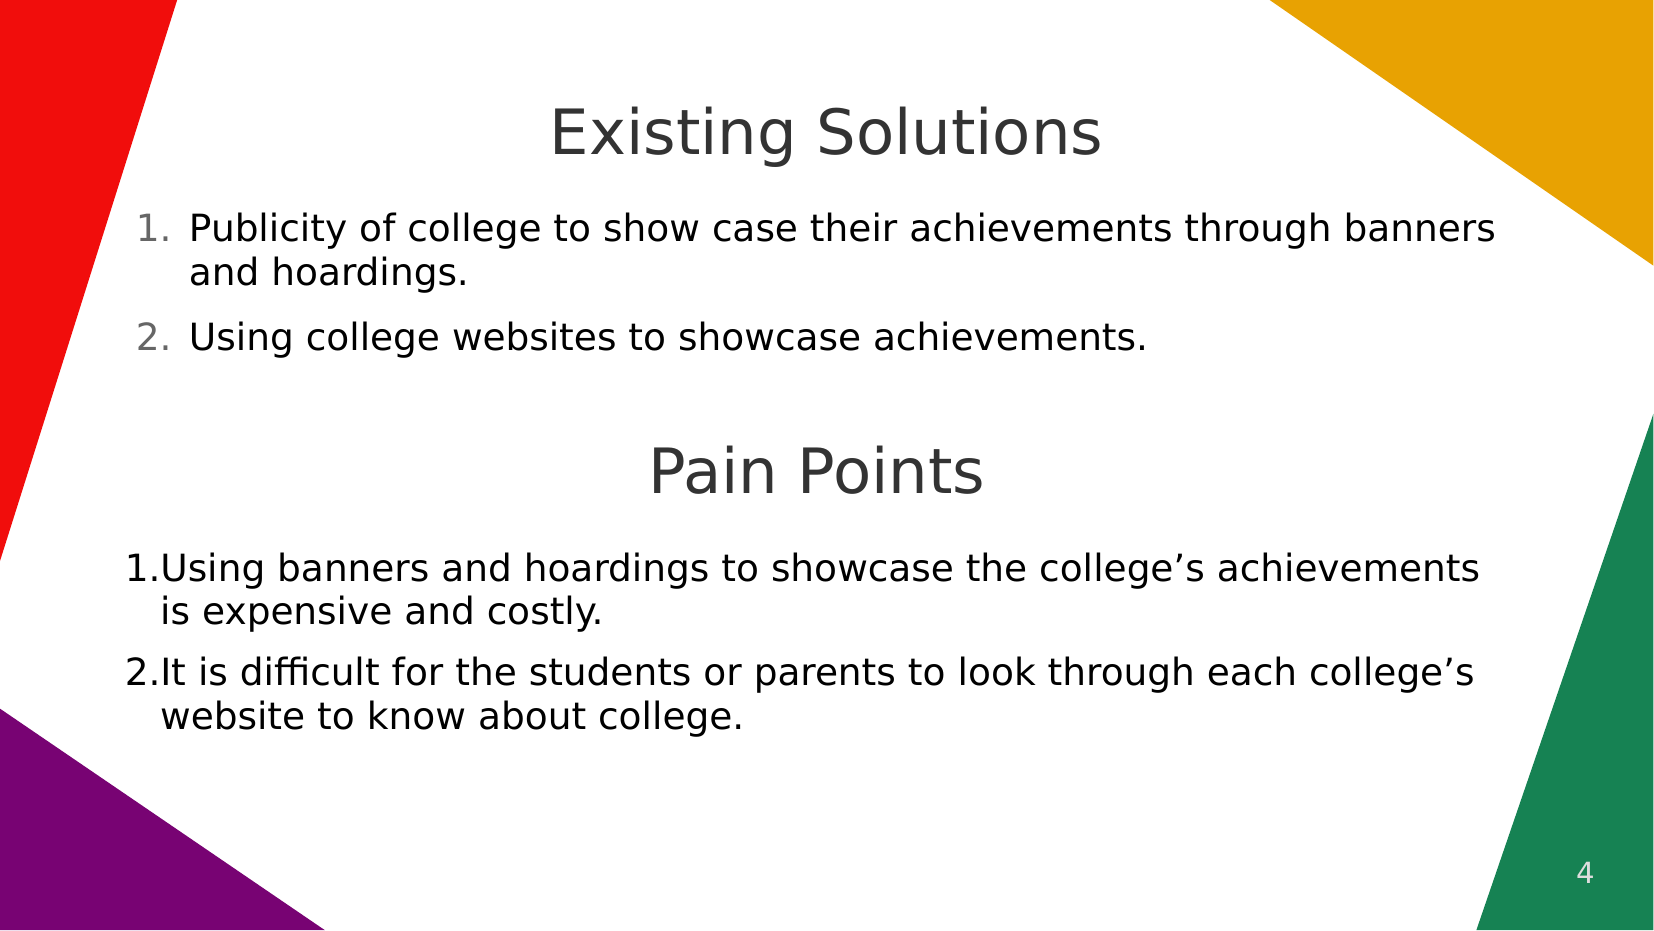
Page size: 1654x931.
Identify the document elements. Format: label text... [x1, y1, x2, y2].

title Existing Solutions [118, 59, 1536, 206]
list Publicity of college to show case their achievements through banners and hoardings. Using college websites to showcase achievements. [118, 206, 1536, 413]
title Pain Points [118, 413, 1536, 532]
text_box Using banners and hoardings to showcase the college’s achievements is expensive and costly. It is difficult for the students or parents to look through each college’s website to know about college. [109, 538, 1506, 805]
